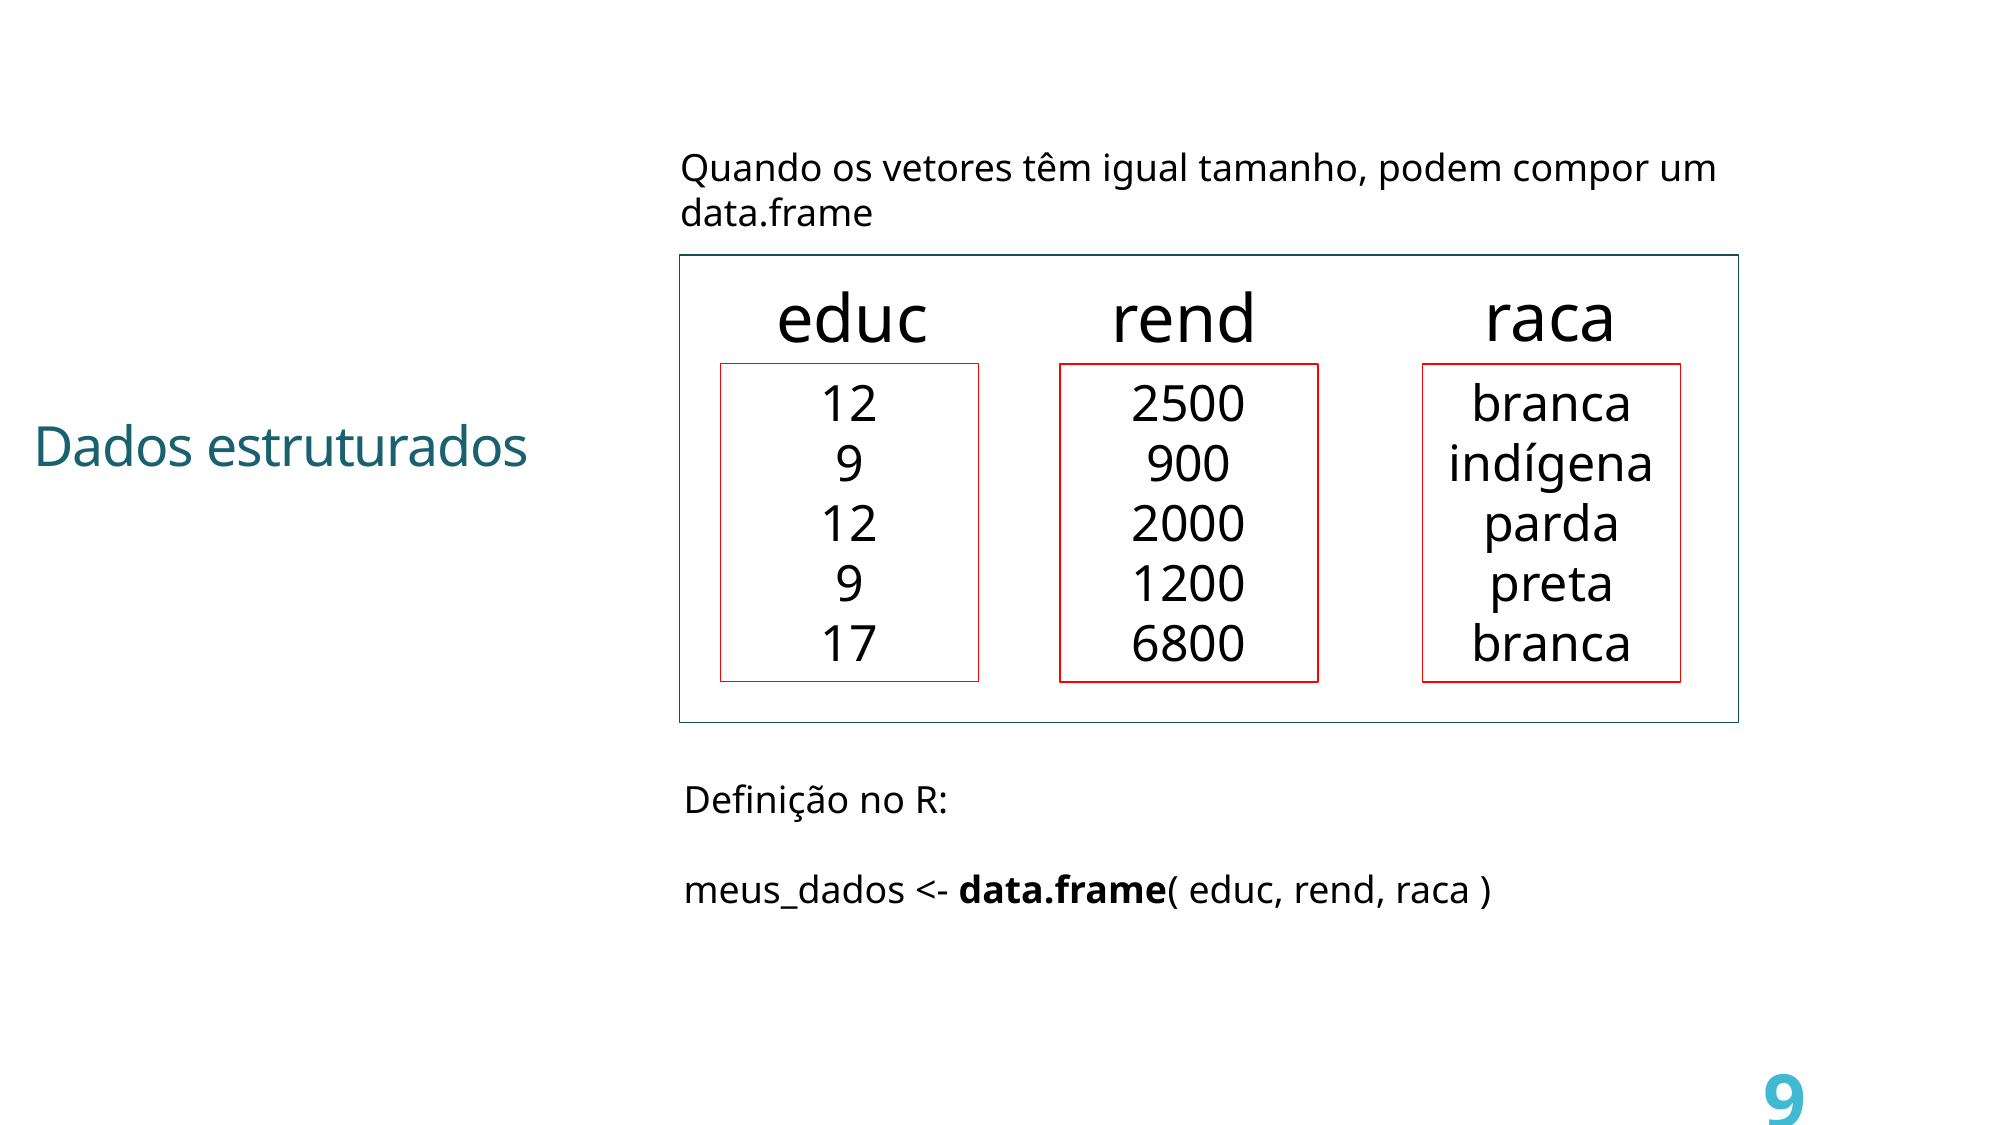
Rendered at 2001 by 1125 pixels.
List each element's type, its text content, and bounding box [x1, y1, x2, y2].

text_box rend [1096, 268, 1308, 363]
text_box branca indígena parda preta branca [1422, 364, 1681, 683]
text_box Quando os vetores têm igual tamanho, podem compor um data.frame [664, 136, 1845, 198]
text_box Definição no R: meus_dados <- data.frame( educ, rend, raca ) [668, 768, 1414, 920]
text_box raca [1469, 267, 1654, 363]
text_box Dados estruturados Data frames [0, 389, 564, 627]
text_box educ [760, 268, 945, 363]
text_box 2500 900 2000 1200 6800 [1059, 364, 1318, 683]
text_box 12 9 12 9 17 [720, 363, 979, 682]
slide_number 9 [1748, 1045, 2000, 1106]
